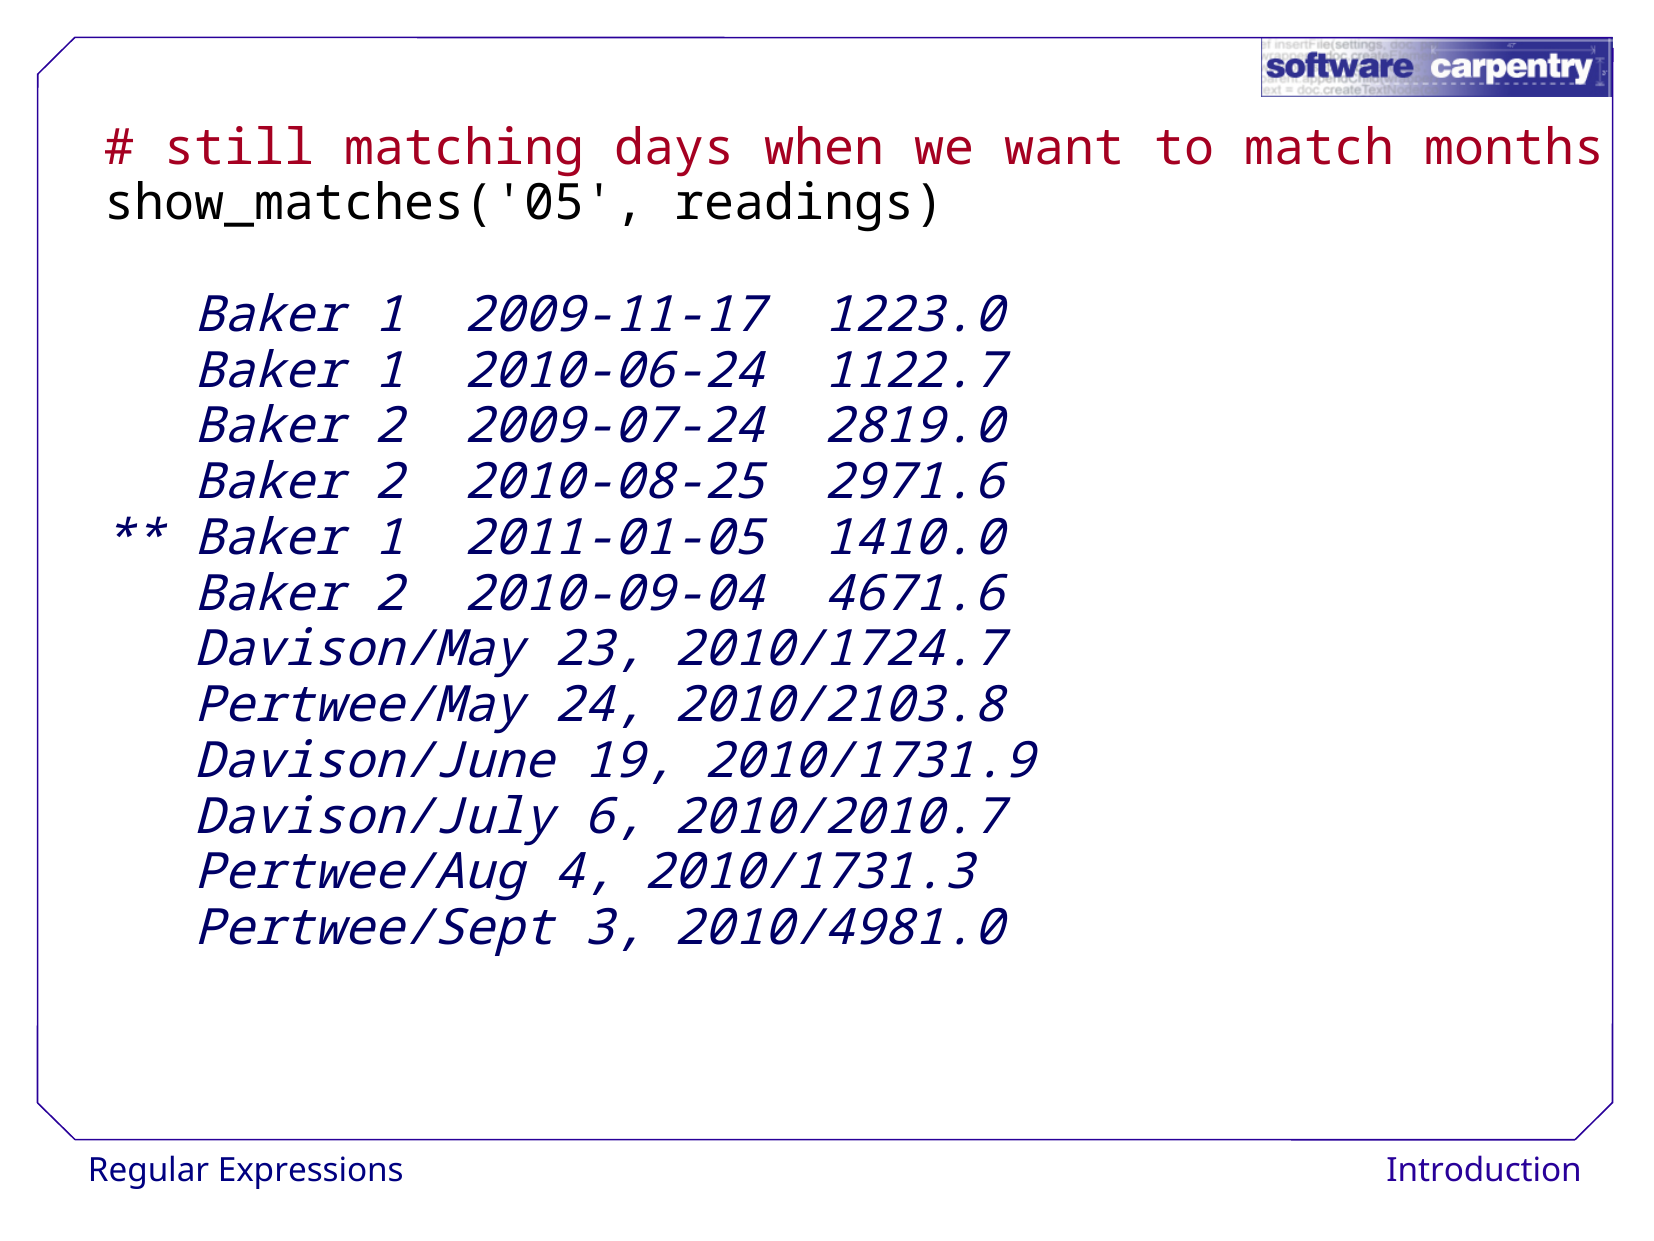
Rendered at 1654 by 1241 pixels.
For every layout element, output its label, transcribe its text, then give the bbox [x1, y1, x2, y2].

text_box # still matching days when we want to match months show_matches('05', readings) Baker 1 2009-11-17 1223.0 Baker 1 2010-06-24 1122.7 Baker 2 2009-07-24 2819.0 Baker 2 2010-08-25 2971.6 ** Baker 1 2011-01-05 1410.0 Baker 2 2010-09-04 4671.6 Davison/May 23, 2010/1724.7 Pertwee/May 24, 2010/2103.8 Davison/June 19, 2010/1731.9 Davison/July 6, 2010/2010.7 Pertwee/Aug 4, 2010/1731.3 Pertwee/Sept 3, 2010/4981.0 [89, 112, 1512, 999]
picture [1261, 39, 1613, 97]
